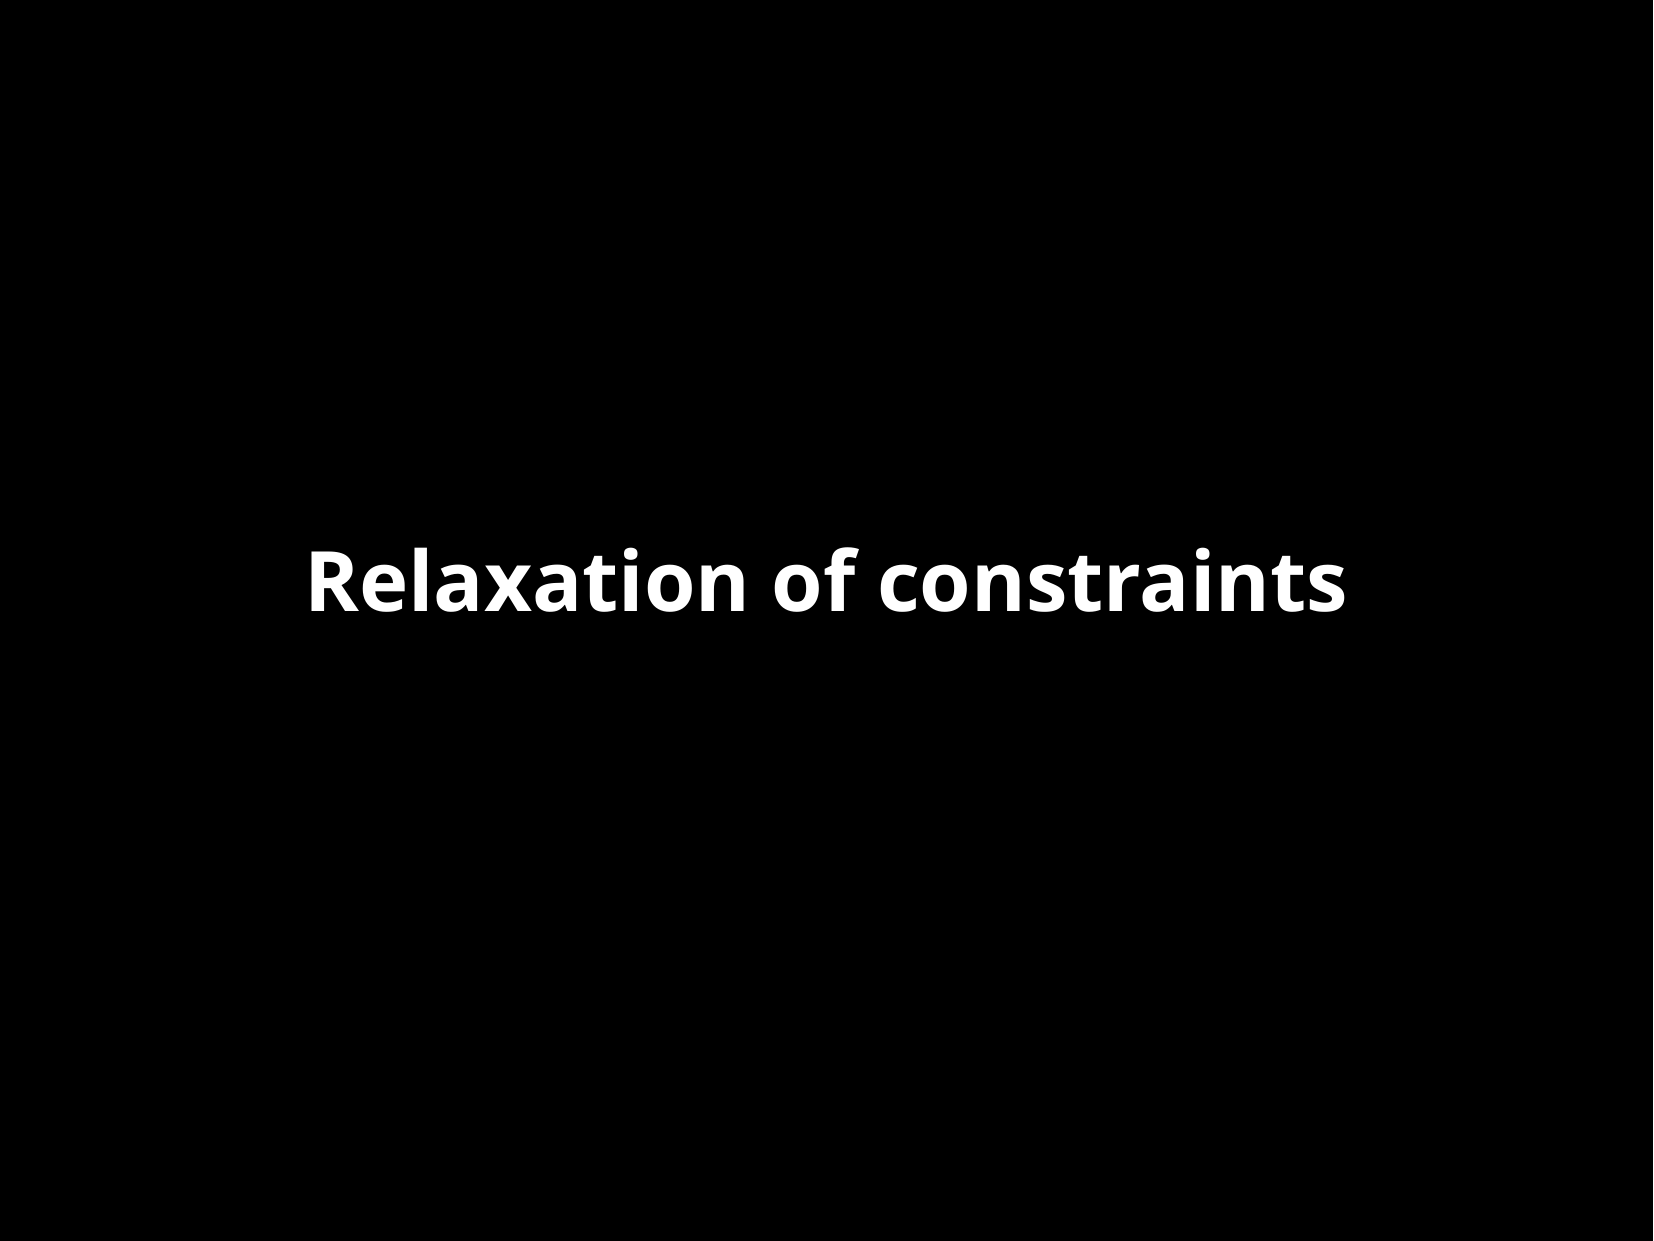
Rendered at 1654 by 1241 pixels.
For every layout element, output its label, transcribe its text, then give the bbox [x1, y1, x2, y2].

subtitle Relaxation of constraints [82, 49, 1571, 1109]
